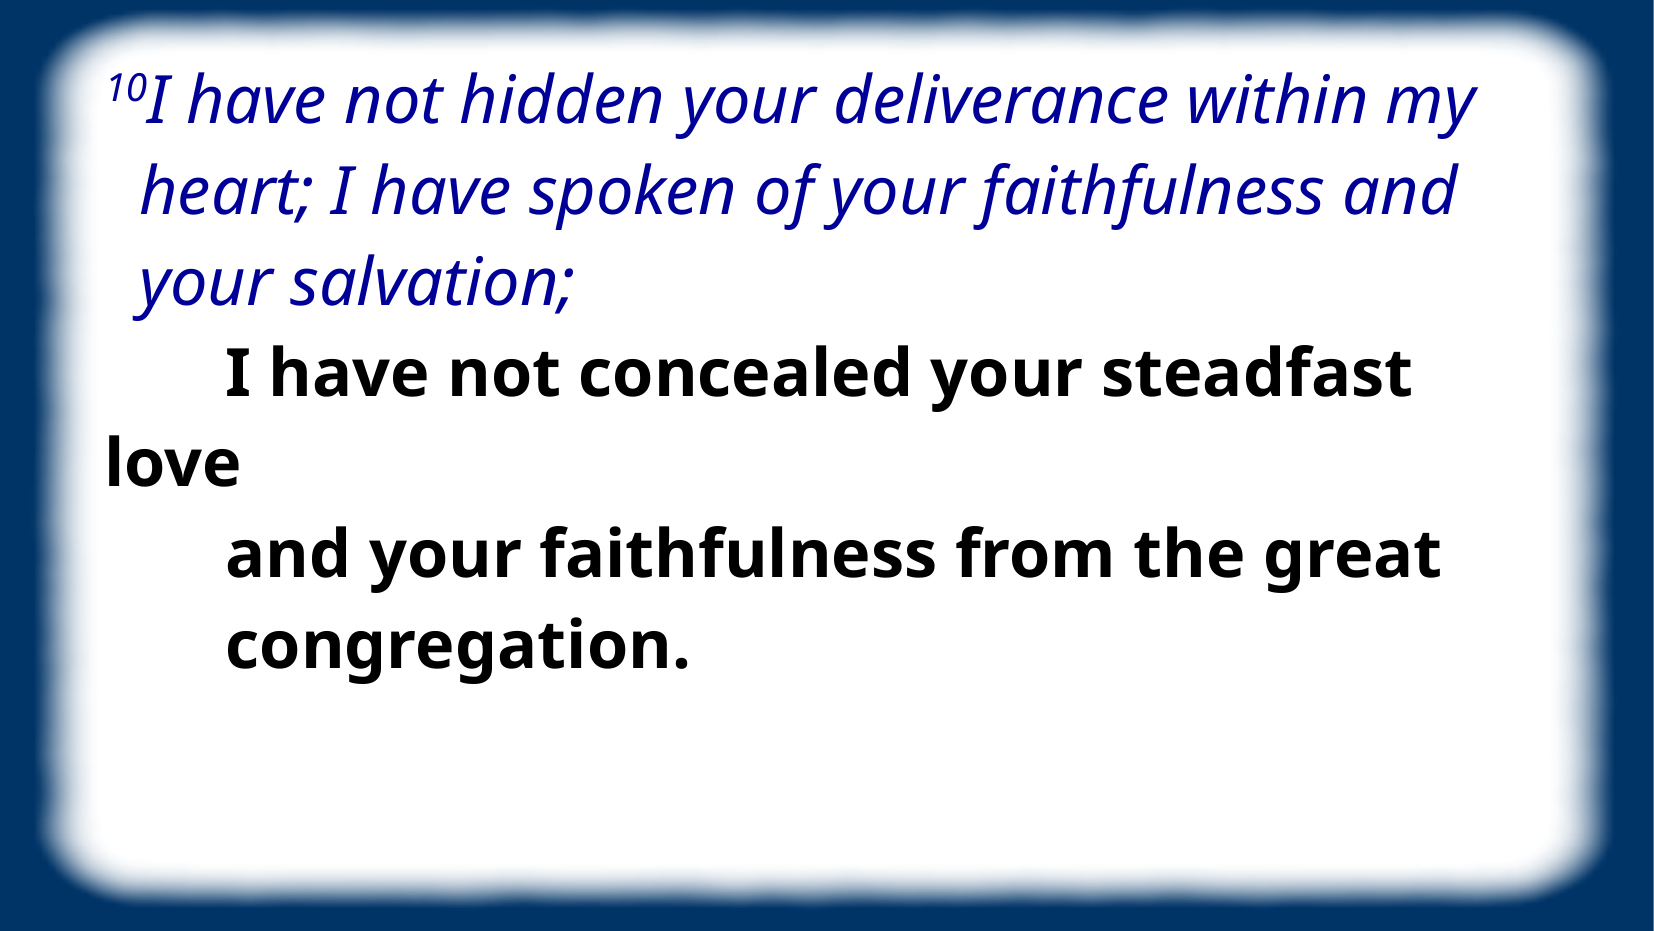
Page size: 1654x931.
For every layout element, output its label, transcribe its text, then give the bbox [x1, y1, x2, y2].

picture [0, 0, 1654, 931]
text_box 10I have not hidden your deliverance within my heart; I have spoken of your faithfulness and your salvation; I have not concealed your steadfast love and your faithfulness from the great congregation. [90, 45, 1561, 593]
